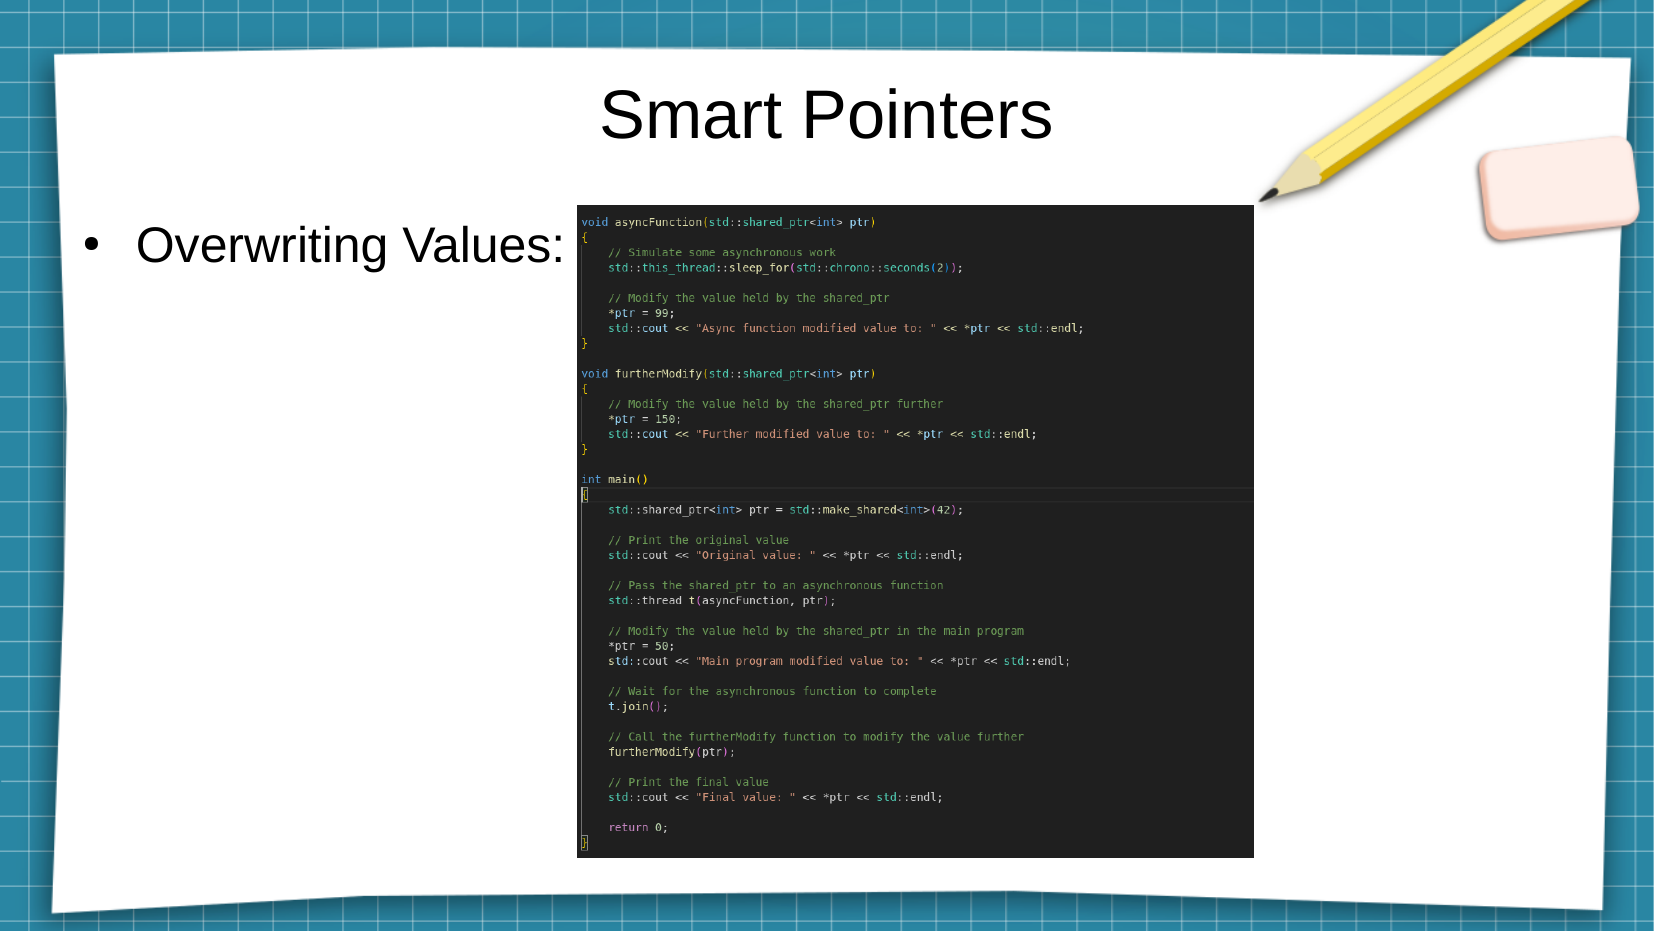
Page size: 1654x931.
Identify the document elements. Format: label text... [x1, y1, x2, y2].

title Smart Pointers [82, 37, 1571, 193]
picture [0, 0, 1654, 931]
list Overwriting Values: [65, 217, 1554, 758]
